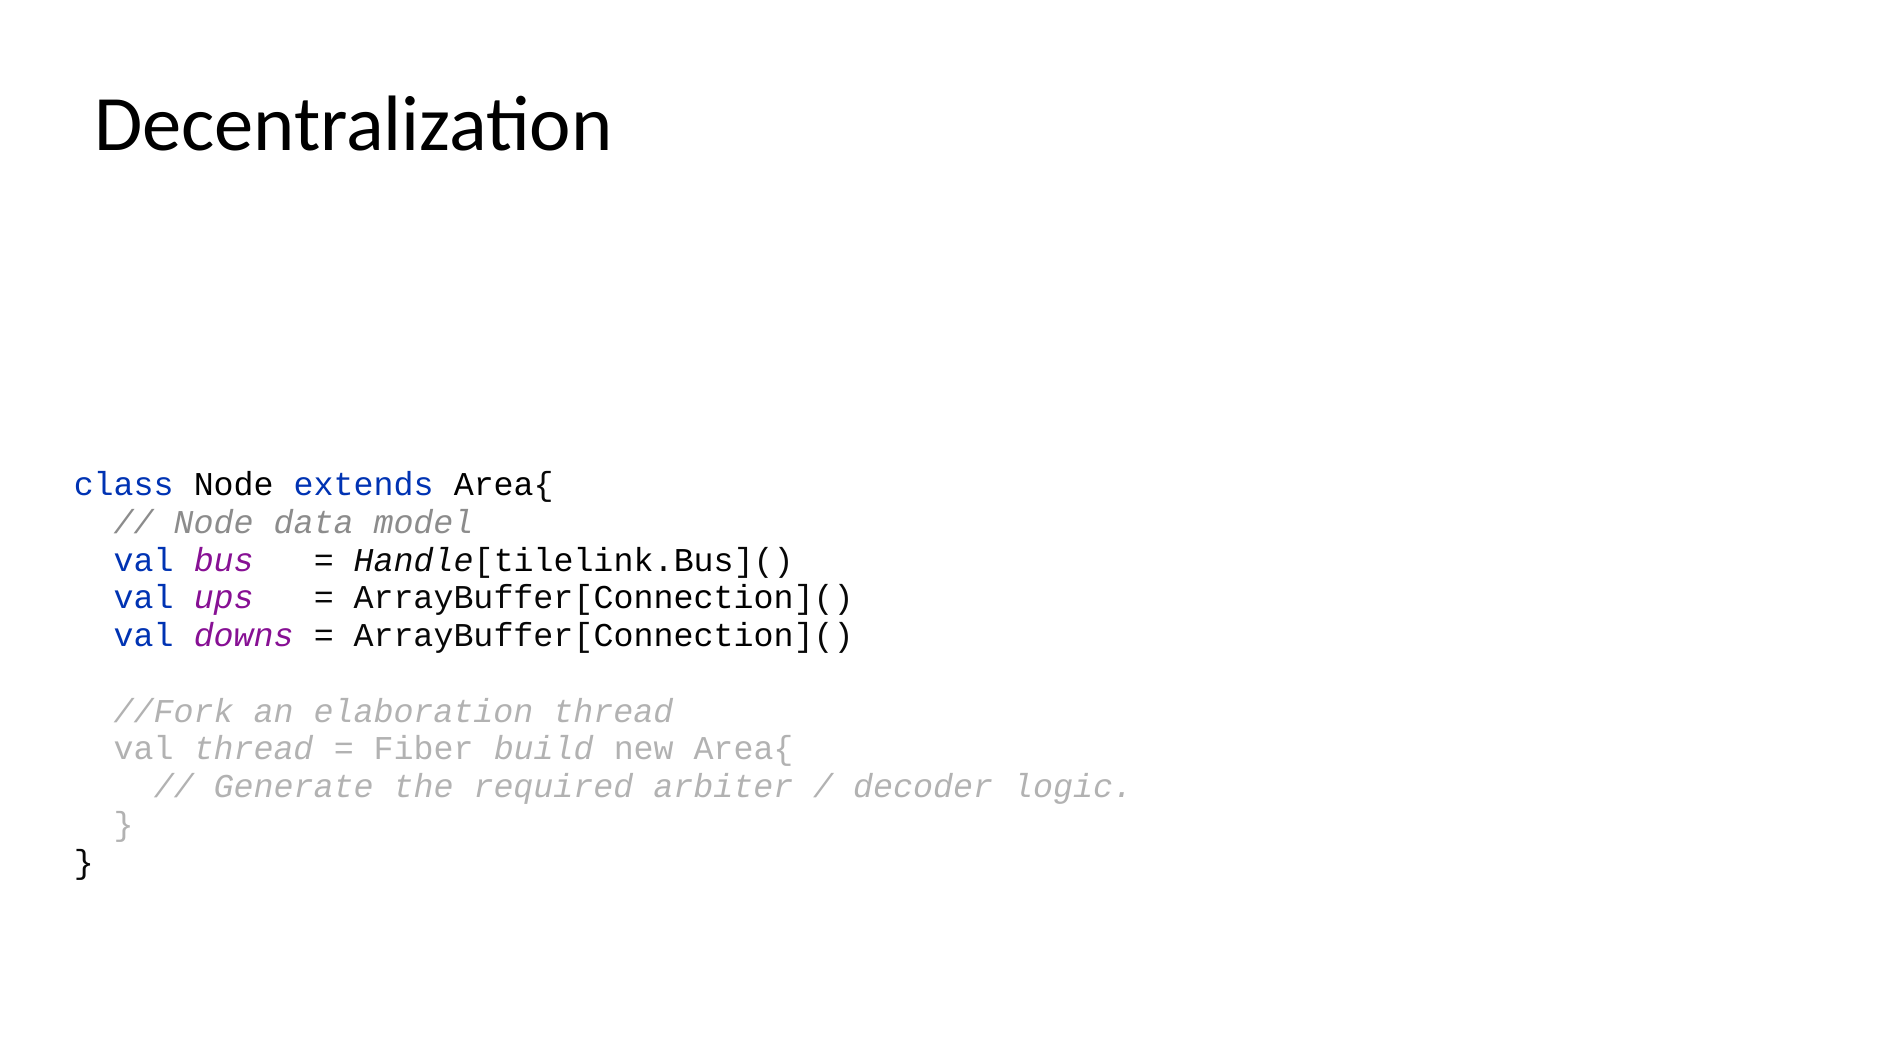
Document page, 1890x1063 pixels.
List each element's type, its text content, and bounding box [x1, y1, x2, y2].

text_box class Node extends Area{ // Node data model val bus = Handle[tilelink.Bus]() val ups = ArrayBuffer[Connection]() val downs = ArrayBuffer[Connection]() //Fork an elaboration thread val thread = Fiber build new Area{ // Generate the required arbiter / decoder logic. } } [59, 460, 1229, 1042]
title Decentralization [94, 42, 1796, 220]
